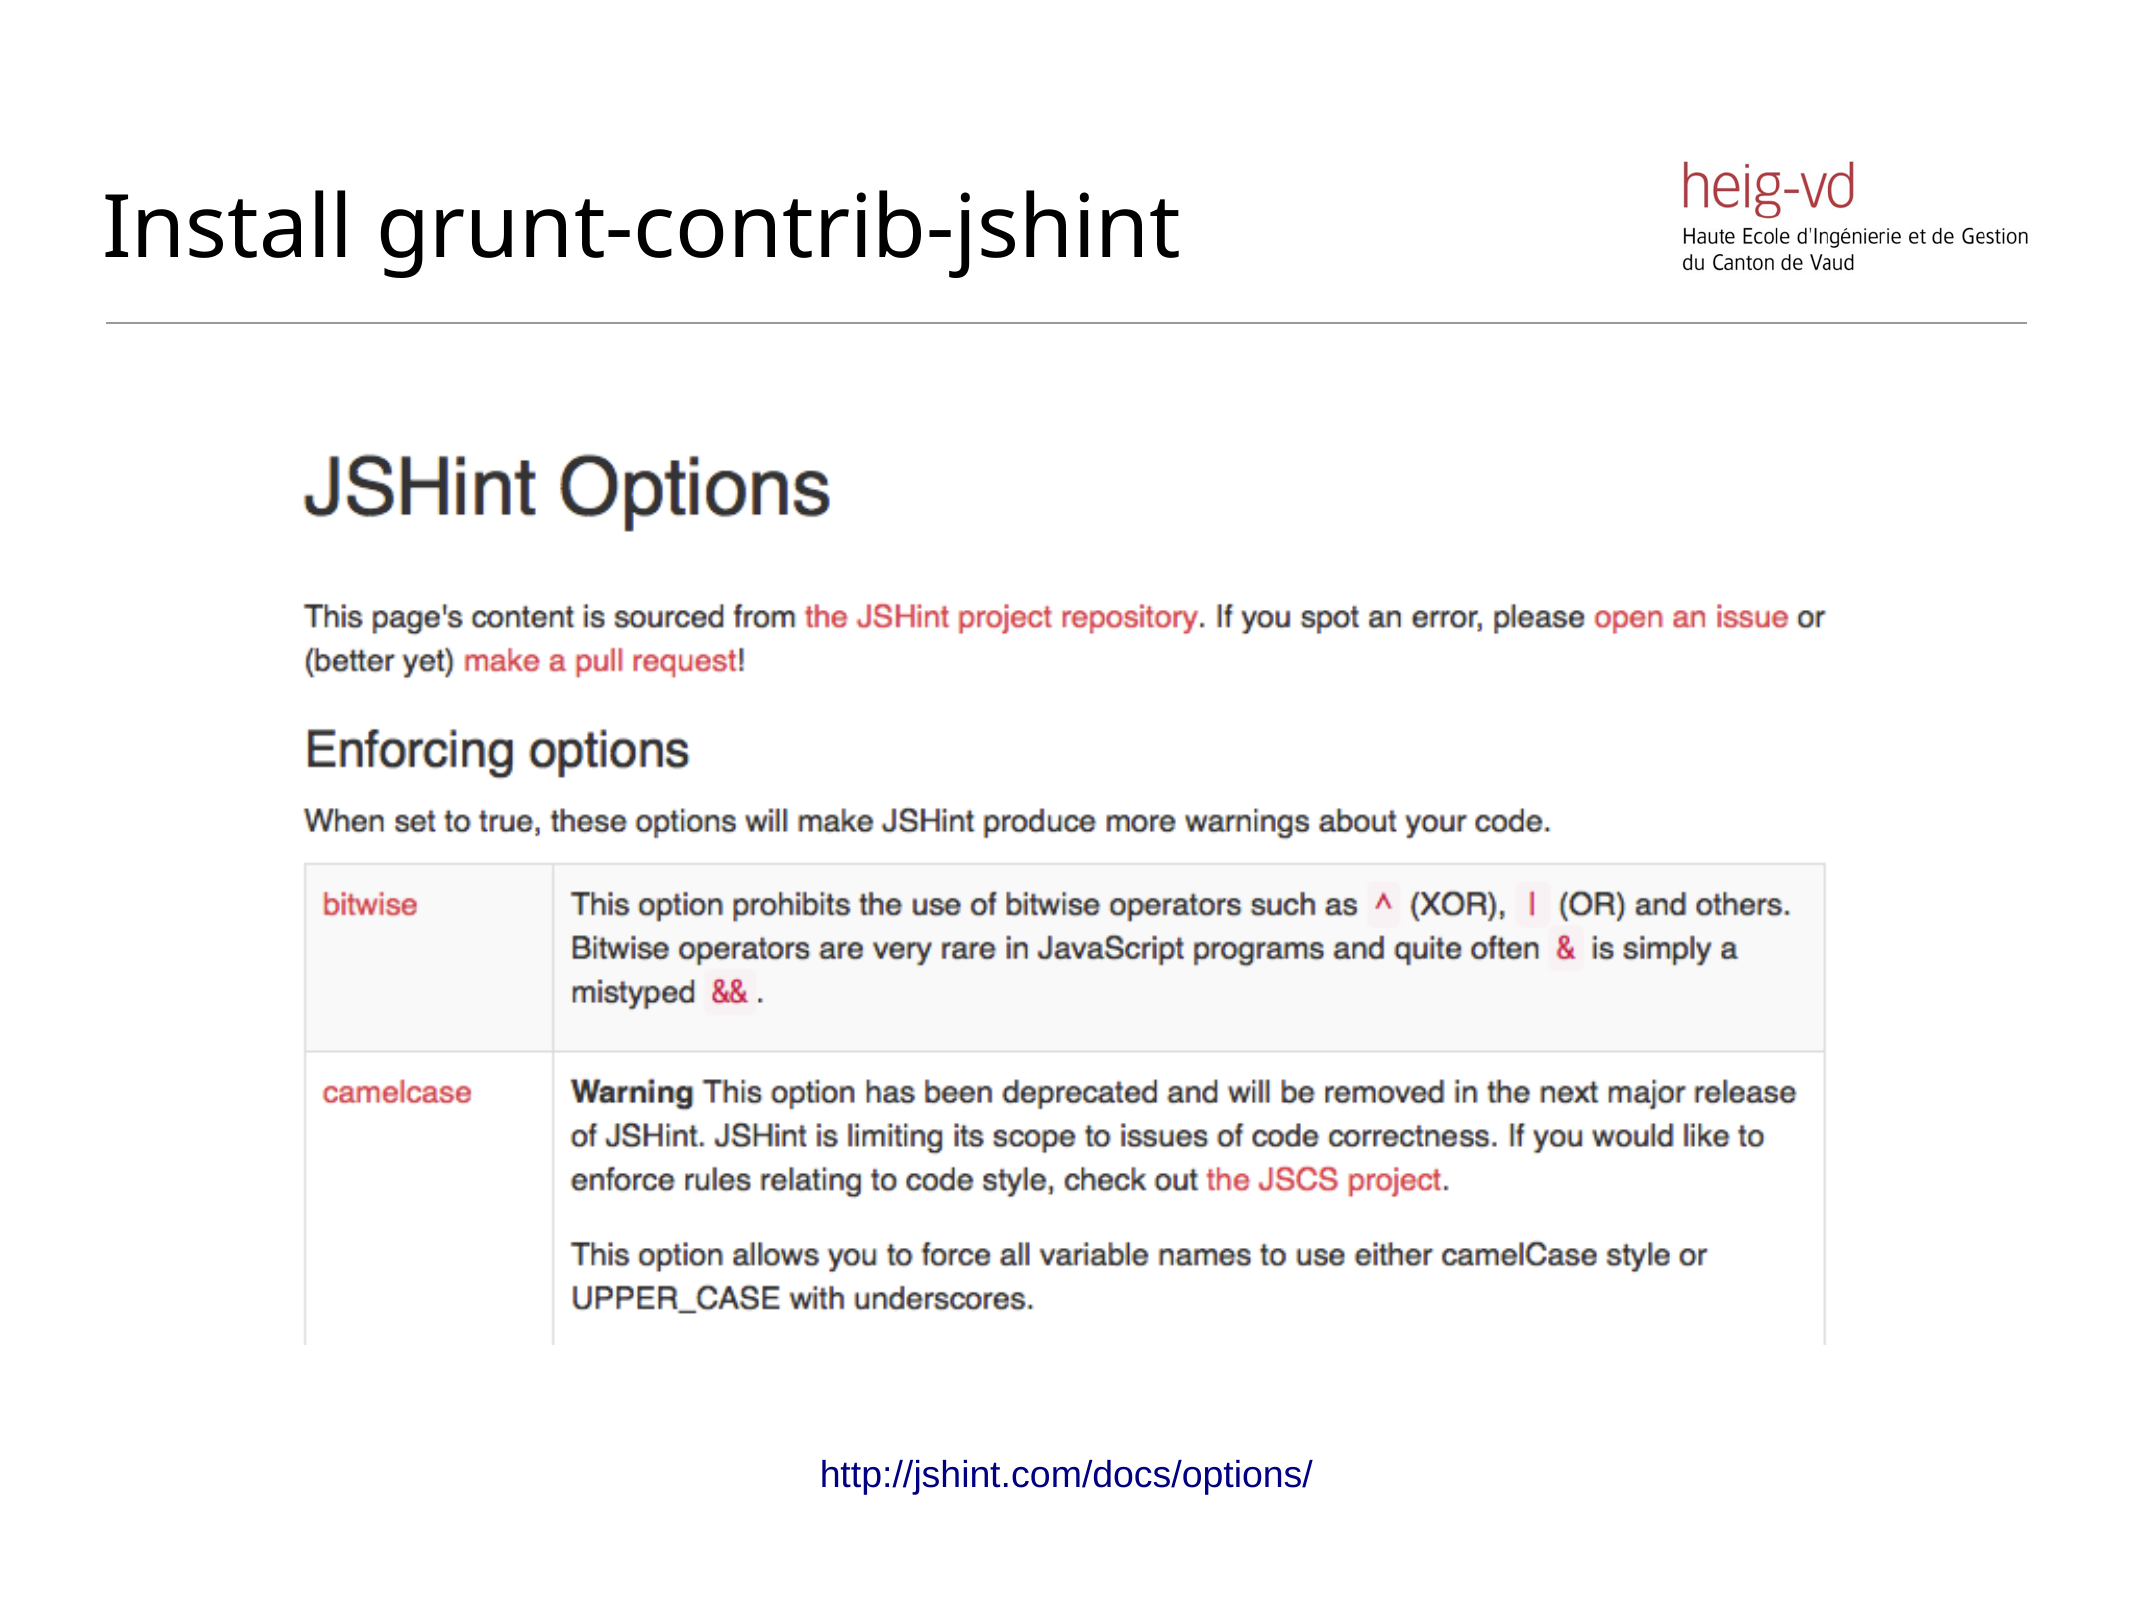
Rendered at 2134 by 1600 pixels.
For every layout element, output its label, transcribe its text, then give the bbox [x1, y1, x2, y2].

text_box http://jshint.com/docs/options/ [811, 1441, 1322, 1503]
title Install grunt-contrib-jshint [93, 54, 2040, 284]
picture [265, 413, 1868, 1345]
